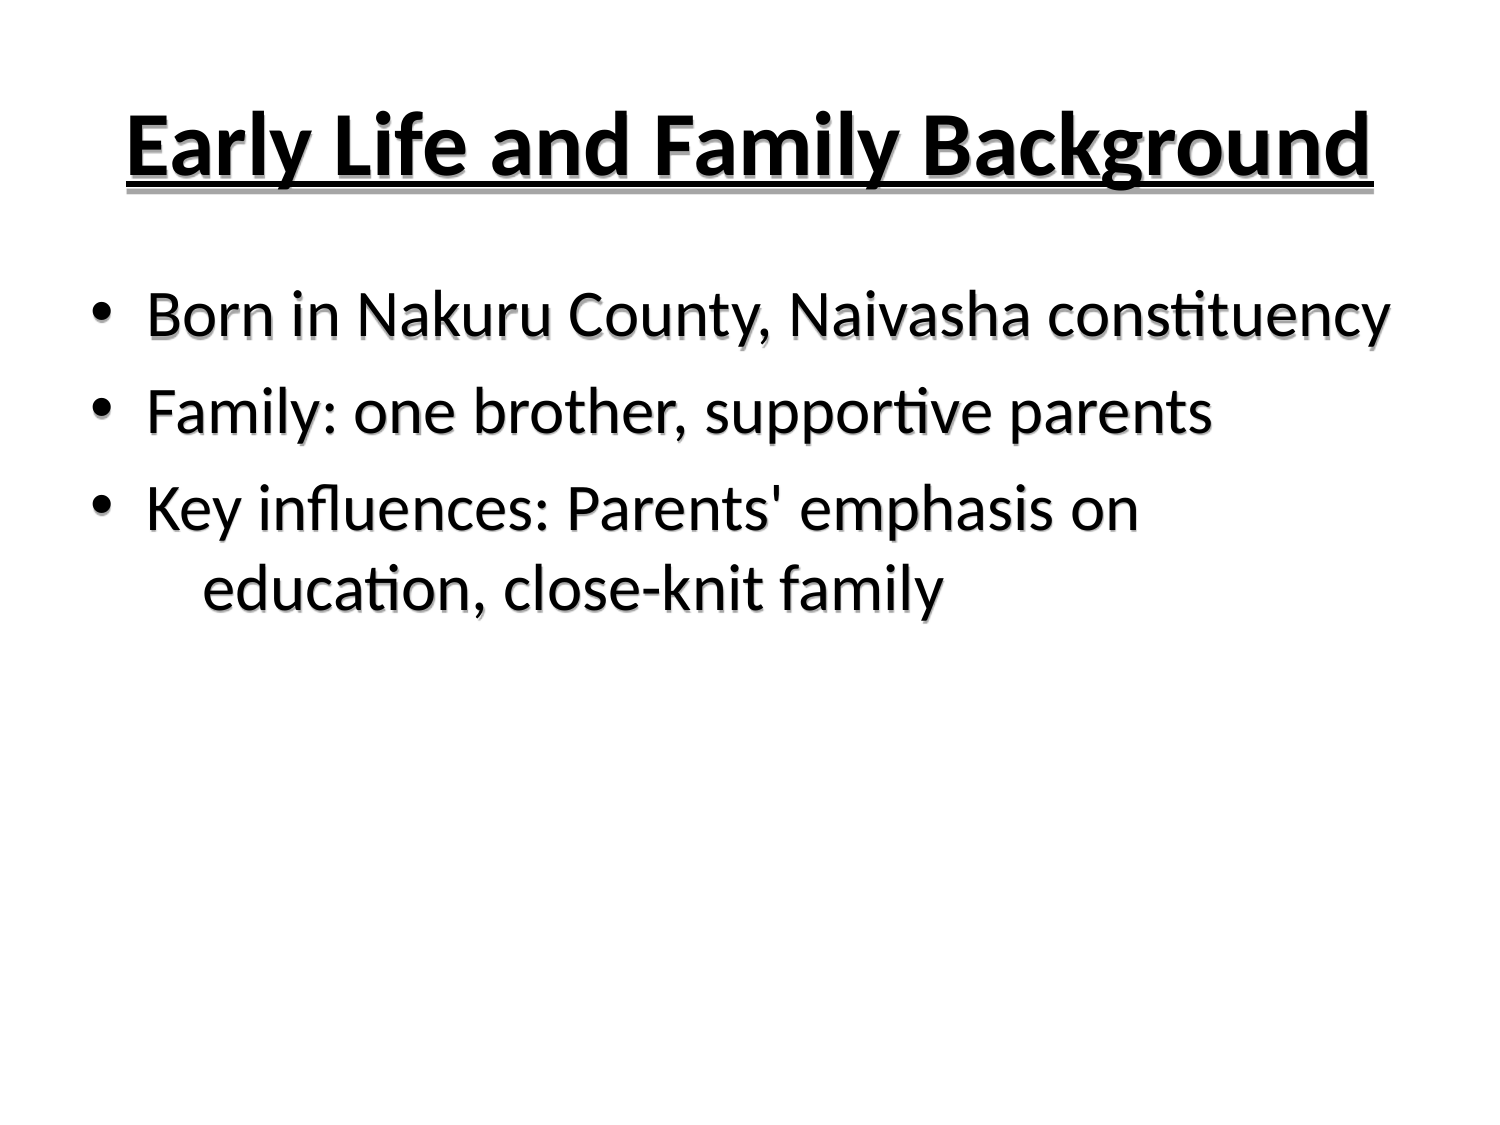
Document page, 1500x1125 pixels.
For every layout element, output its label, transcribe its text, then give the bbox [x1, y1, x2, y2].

list Born in Nakuru County, Naivasha constituency Family: one brother, supportive parents Key influences: Parents' emphasis on education, close-knit family [75, 262, 1426, 1005]
title Early Life and Family Background [75, 45, 1426, 233]
